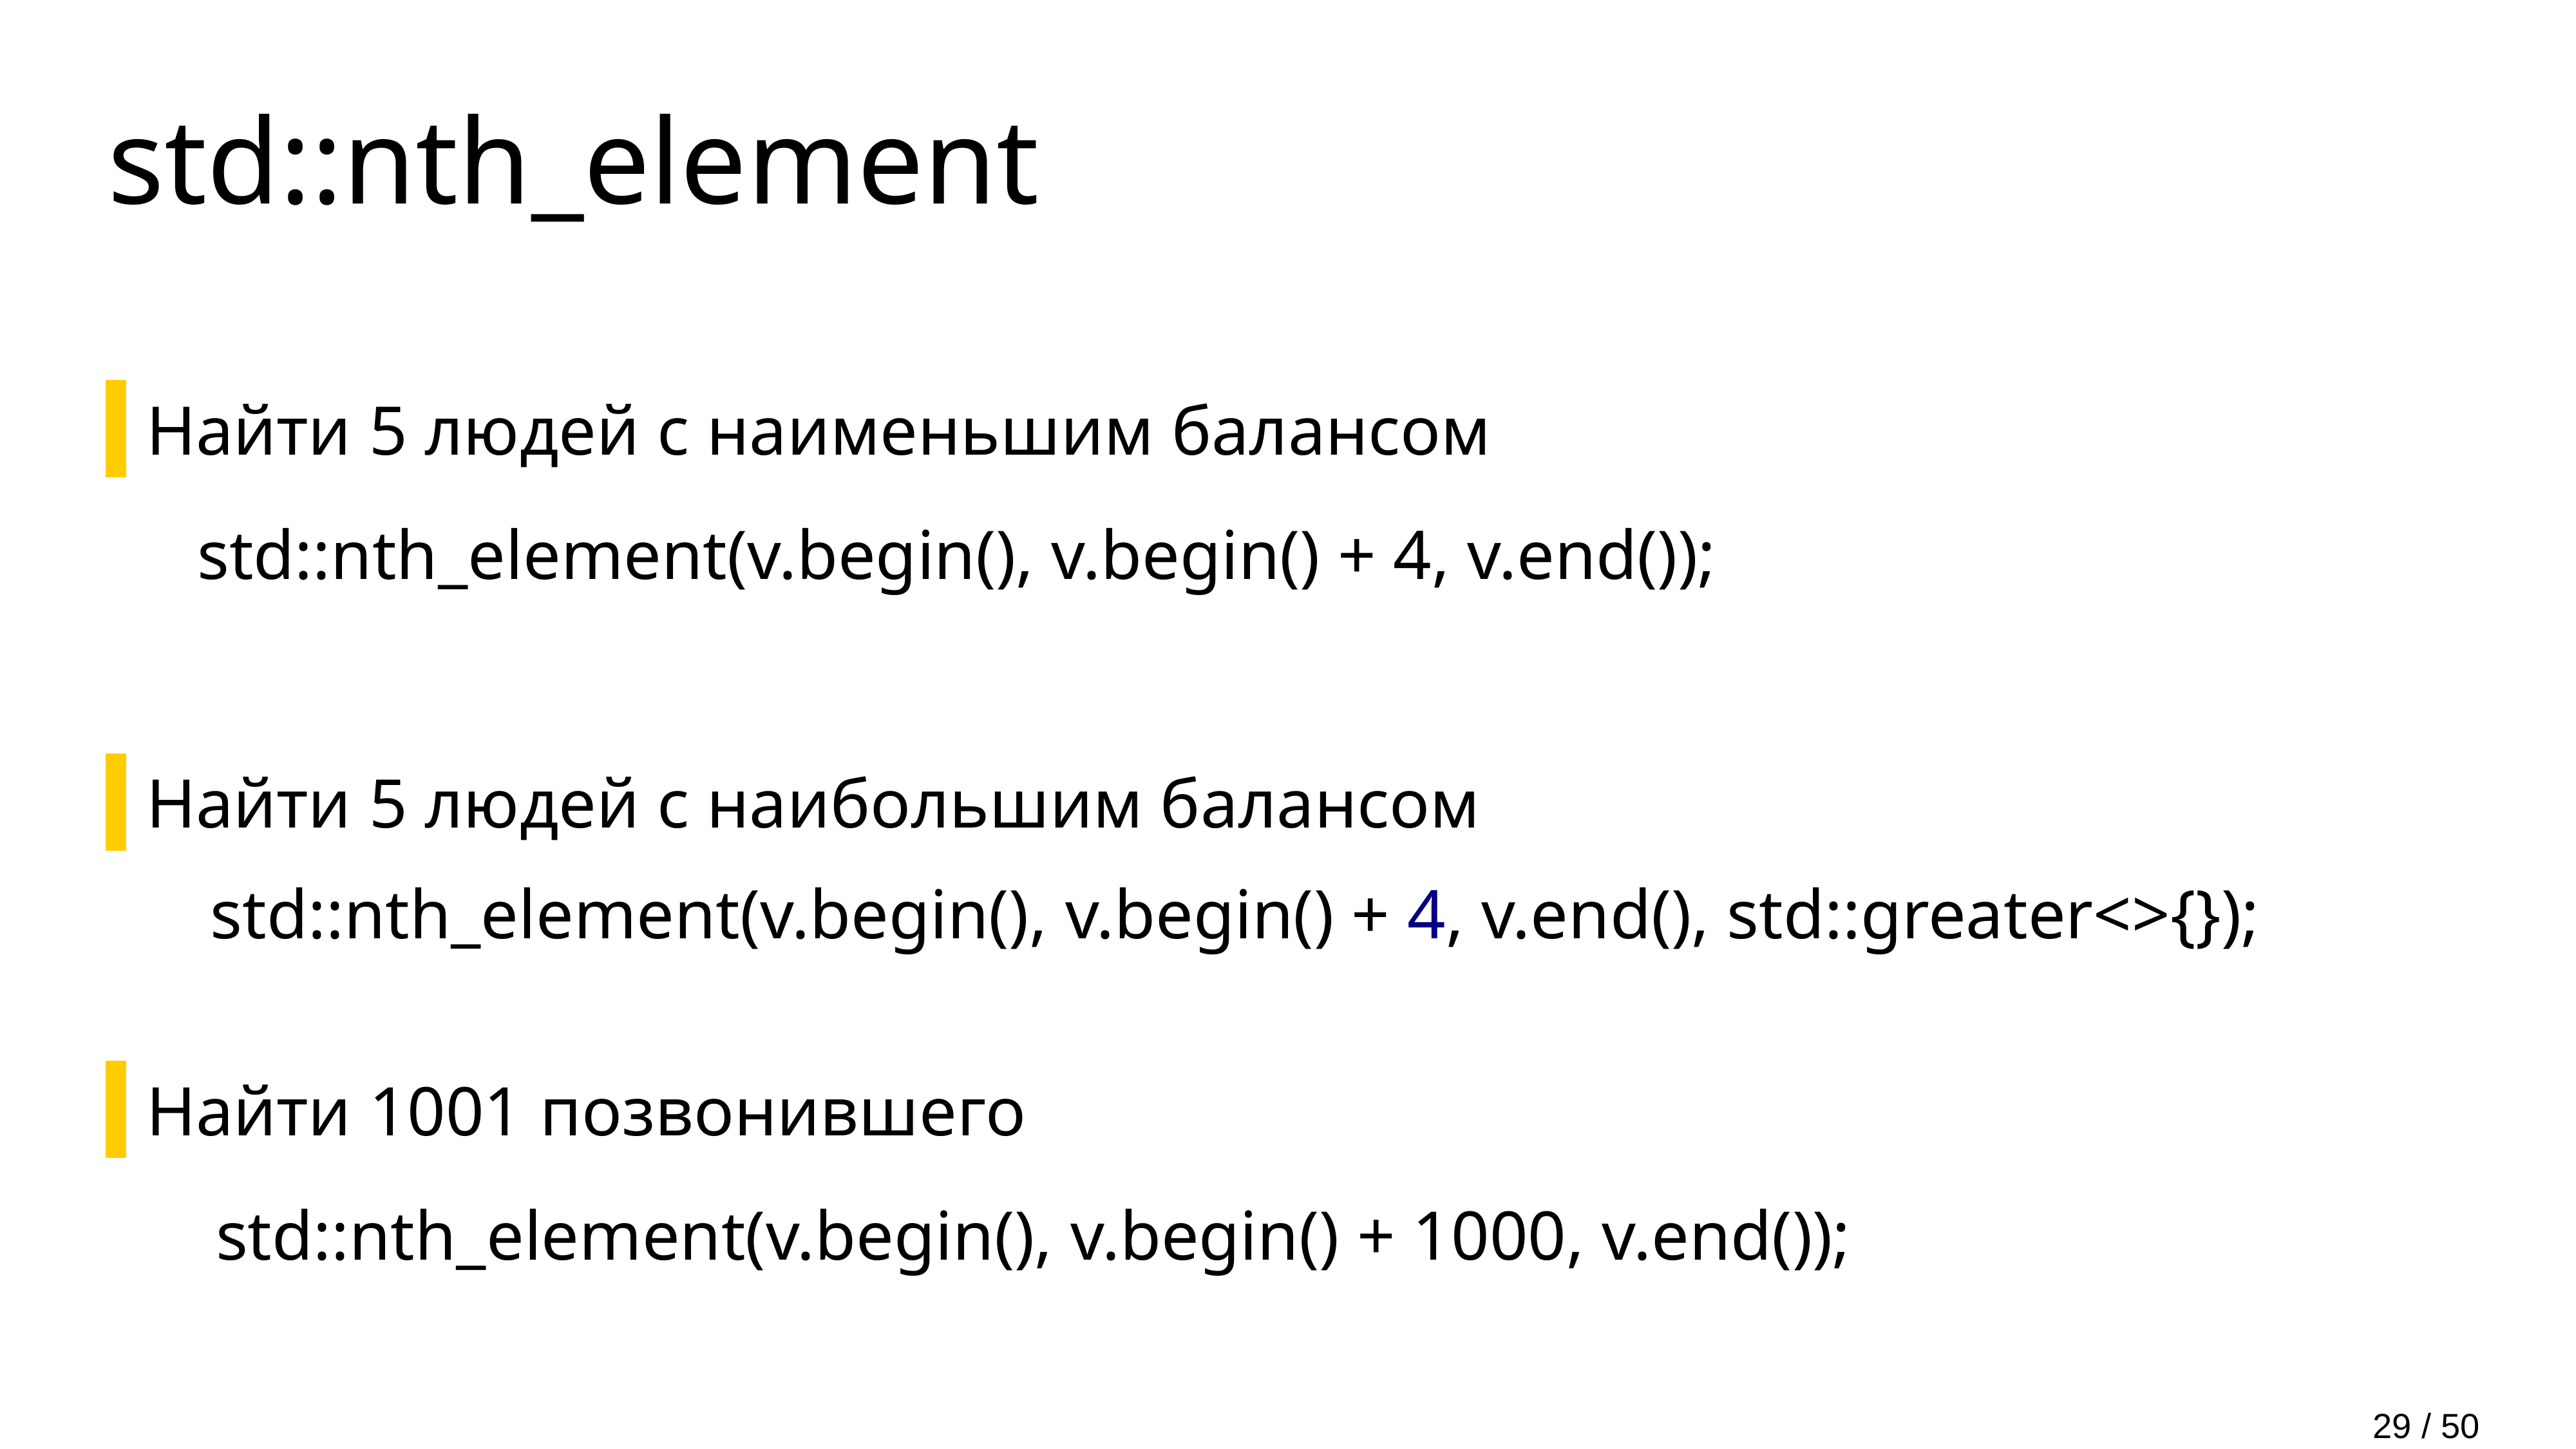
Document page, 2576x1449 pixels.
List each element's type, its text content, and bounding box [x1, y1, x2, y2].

text_box Найти 5 людей с наименьшим балансом std::nth_element(v.begin(), v.begin() + 4, v.end()); Найти 5 людей с наибольшим балансом std::nth_element(v.begin(), v.begin() + 4, v.end(), std::greater<>{}); Найти 1001 позвонившего std::nth_element(v.begin(), v.begin() + 1000, v.end()); [96, 364, 2512, 1419]
text_box <number> / 50 [2363, 1402, 2576, 1449]
title std::nth_element [108, 80, 2468, 242]
